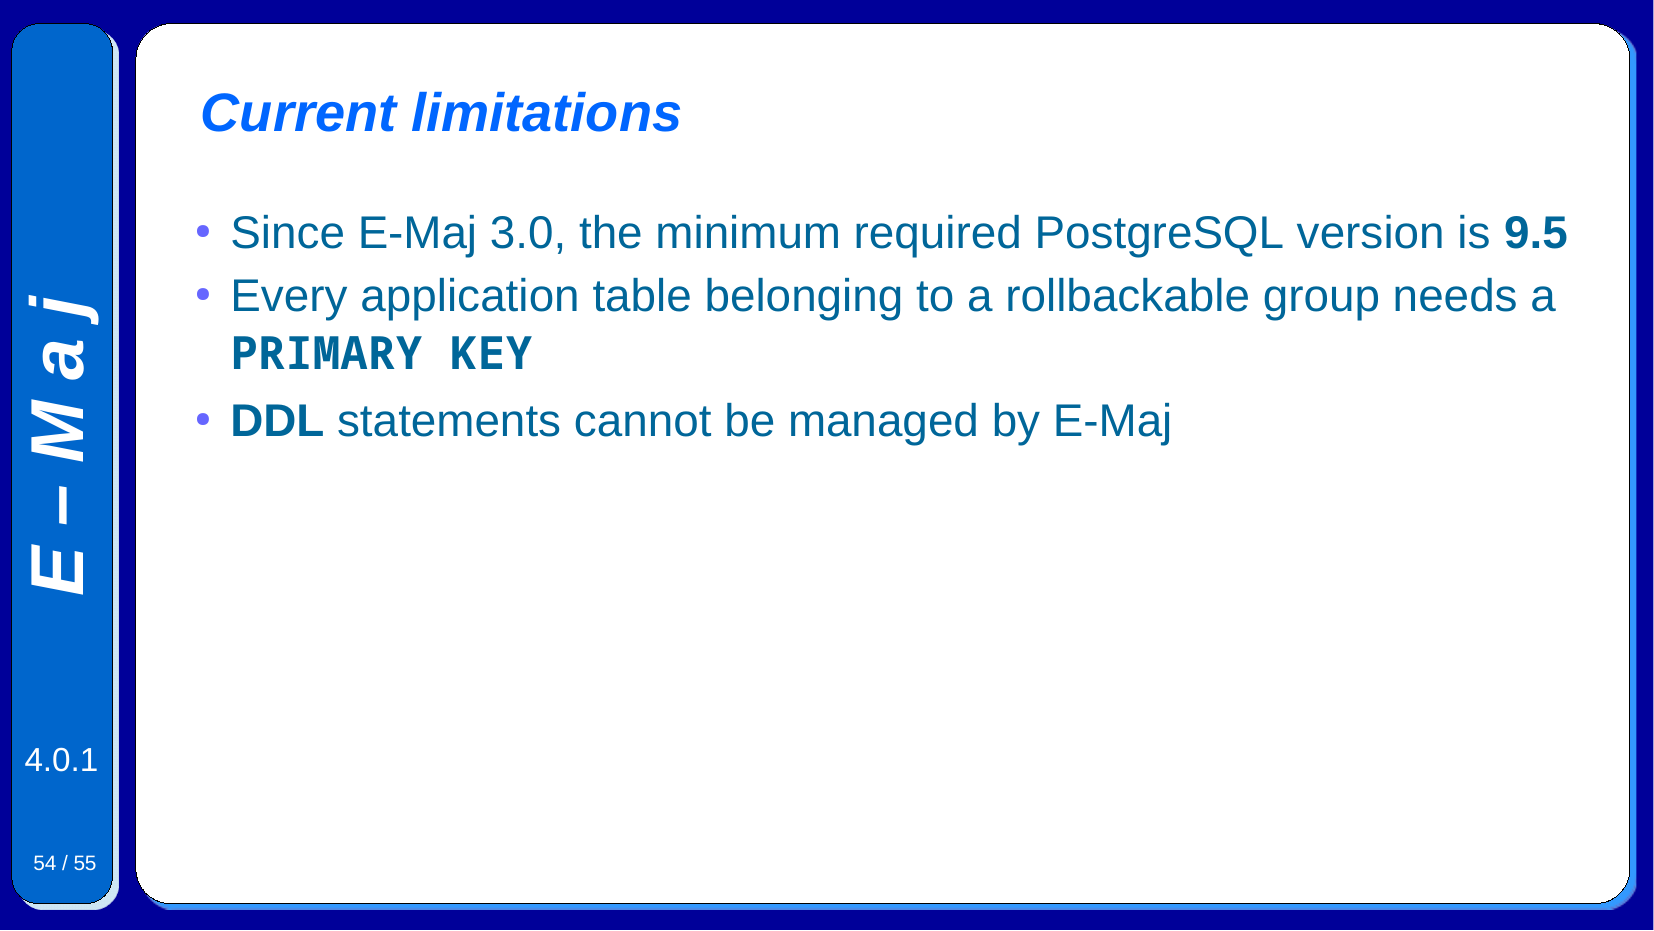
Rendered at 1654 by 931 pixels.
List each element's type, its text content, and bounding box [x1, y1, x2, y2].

title Current limitations [200, 34, 1575, 191]
list Since E-Maj 3.0, the minimum required PostgreSQL version is 9.5 Every application table belonging to a rollbackable group needs a PRIMARY KEY DDL statements cannot be managed by E-Maj [177, 206, 1587, 827]
